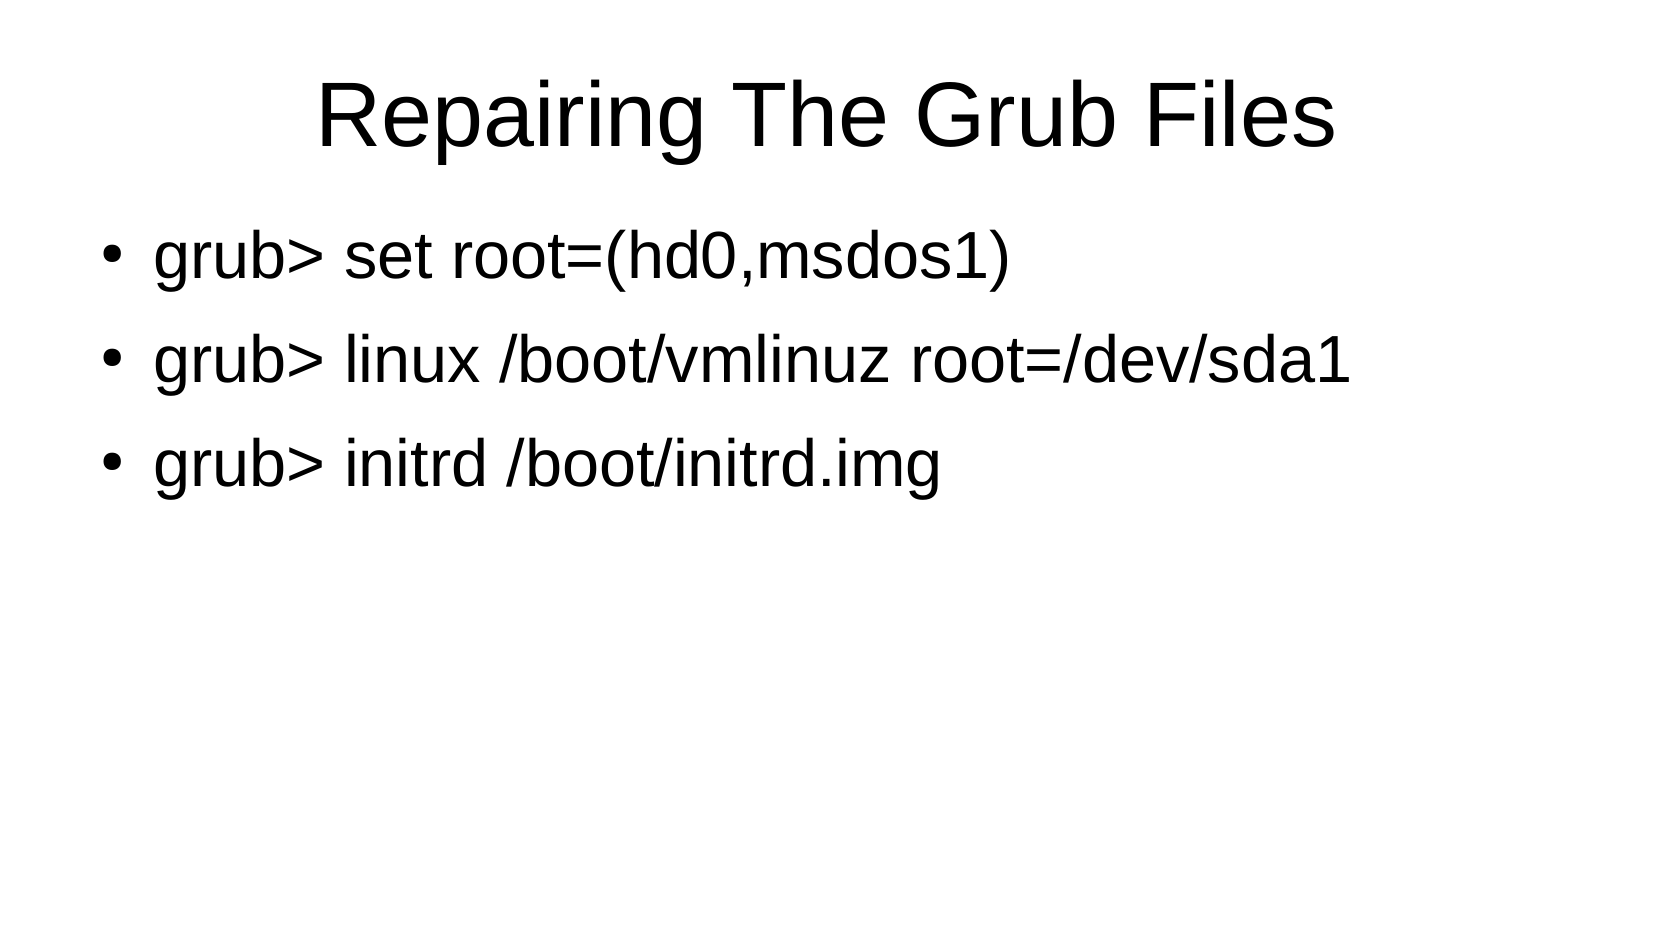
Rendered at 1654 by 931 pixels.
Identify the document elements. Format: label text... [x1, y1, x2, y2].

title Repairing The Grub Files [82, 37, 1571, 193]
list grub> set root=(hd0,msdos1) grub> linux /boot/vmlinuz root=/dev/sda1 grub> initrd /boot/initrd.img [82, 217, 1571, 758]
